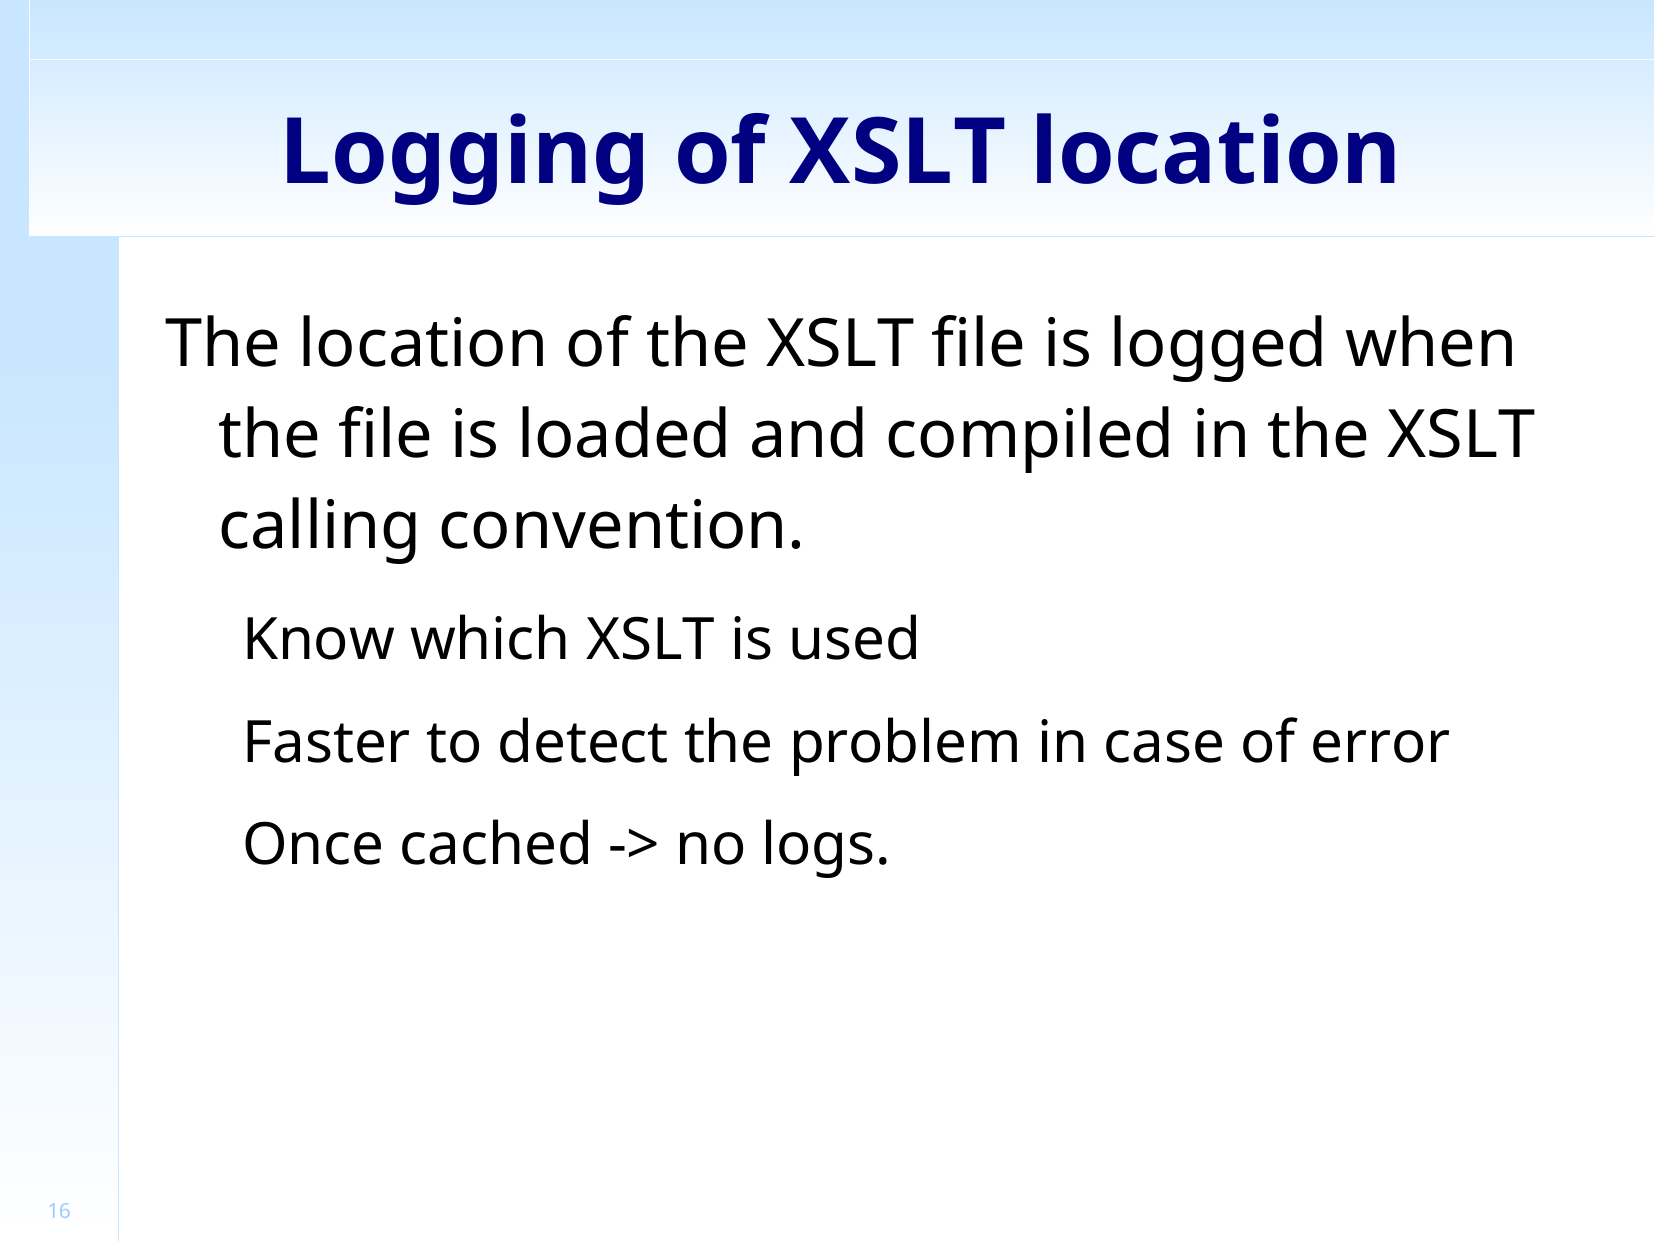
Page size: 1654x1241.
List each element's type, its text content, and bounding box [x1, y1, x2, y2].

list The location of the XSLT file is logged when the file is loaded and compiled in the XSLT calling convention. Know which XSLT is used Faster to detect the problem in case of error Once cached -> no logs. [147, 295, 1625, 1182]
title Logging of XSLT location [29, 59, 1654, 237]
